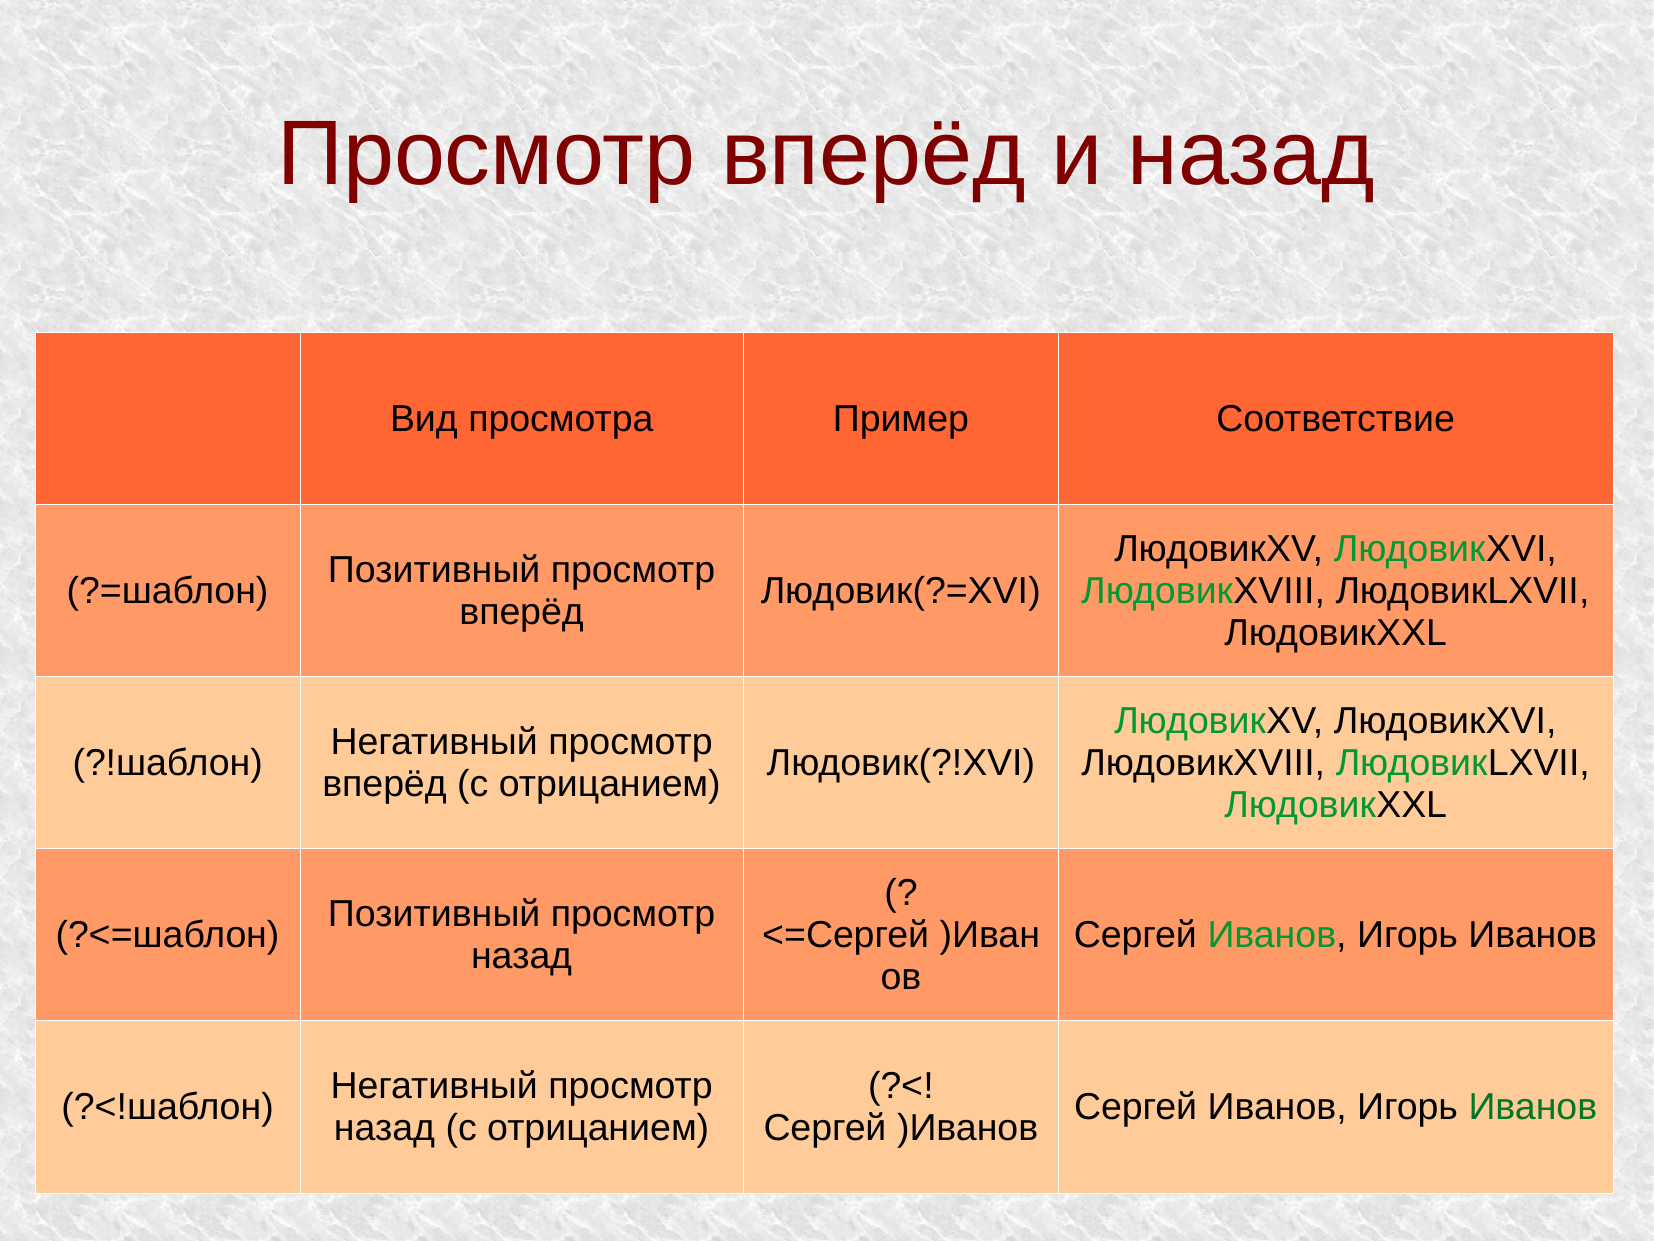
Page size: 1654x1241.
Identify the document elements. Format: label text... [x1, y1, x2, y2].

table_header Вид просмотра [301, 333, 743, 504]
table_cell Людовик(?=XVI) [744, 505, 1058, 676]
table_cell ЛюдовикXV, ЛюдовикXVI, ЛюдовикXVIII, ЛюдовикLXVII, ЛюдовикXXL [1059, 505, 1613, 676]
table_cell (?=шаблон) [36, 505, 300, 676]
table_cell Негативный просмотр вперёд (с отрицанием) [301, 677, 743, 848]
table_cell Позитивный просмотр вперёд [301, 505, 743, 676]
table_cell (?<!шаблон) [36, 1021, 300, 1193]
table_header Пример [744, 333, 1058, 504]
table_cell Негативный просмотр назад (с отрицанием) [301, 1021, 743, 1193]
title Просмотр вперёд и назад [82, 49, 1571, 257]
table_cell (?!шаблон) [36, 677, 300, 848]
table_cell Людовик(?!XVI) [744, 677, 1058, 848]
table_header [36, 333, 300, 504]
table_cell (?<=шаблон) [36, 849, 300, 1020]
table_header Соответствие [1059, 333, 1613, 504]
table_cell Позитивный просмотр назад [301, 849, 743, 1020]
picture [0, 0, 1654, 1241]
table_cell Сергей Иванов, Игорь Иванов [1059, 849, 1613, 1020]
table_cell (?<!Сергей )Иванов [744, 1021, 1058, 1193]
table_cell Сергей Иванов, Игорь Иванов [1059, 1021, 1613, 1193]
table_cell (?<=Сергей )Иванов [744, 849, 1058, 1020]
table_cell ЛюдовикXV, ЛюдовикXVI, ЛюдовикXVIII, ЛюдовикLXVII, ЛюдовикXXL [1059, 677, 1613, 848]
